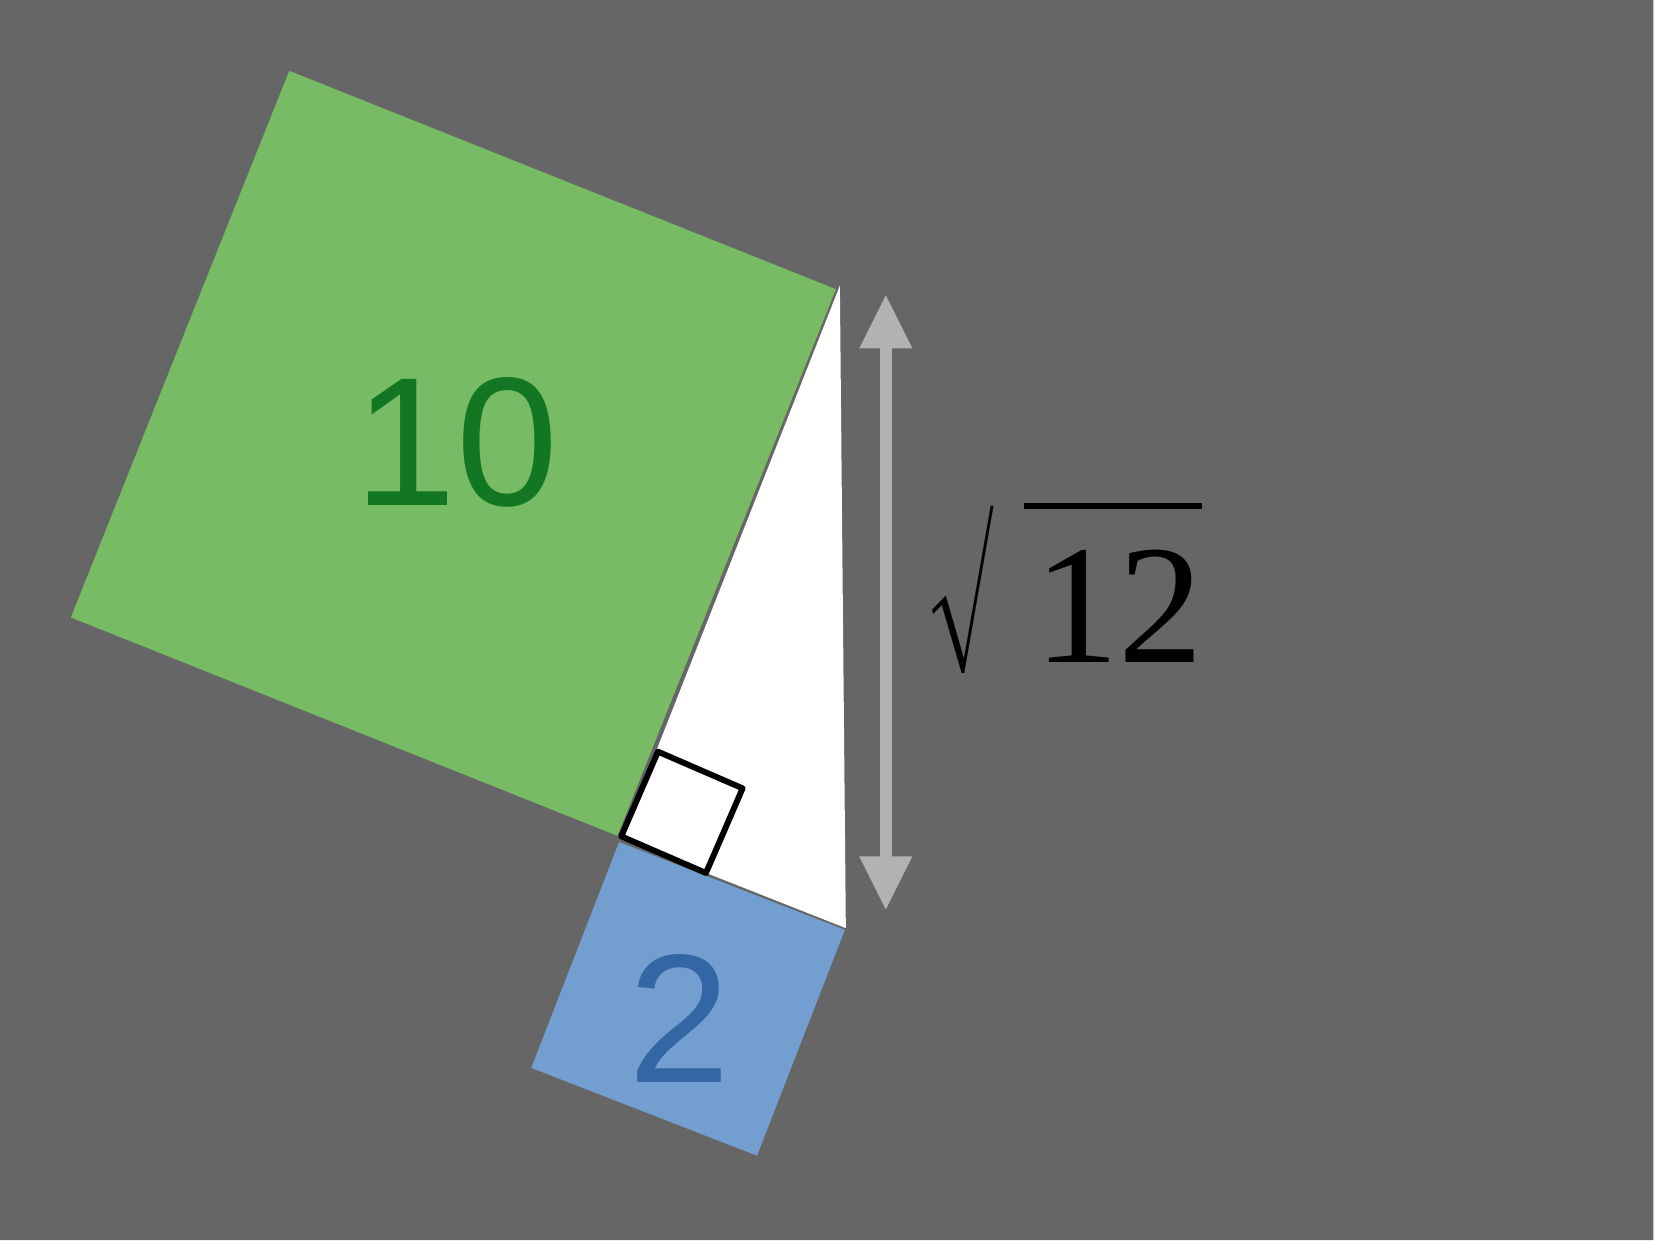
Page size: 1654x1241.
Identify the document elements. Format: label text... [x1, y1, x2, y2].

chart [885, 492, 1241, 697]
text_box 2 [614, 909, 929, 1241]
text_box 10 [339, 332, 603, 638]
text_box [0, 0, 1654, 1241]
